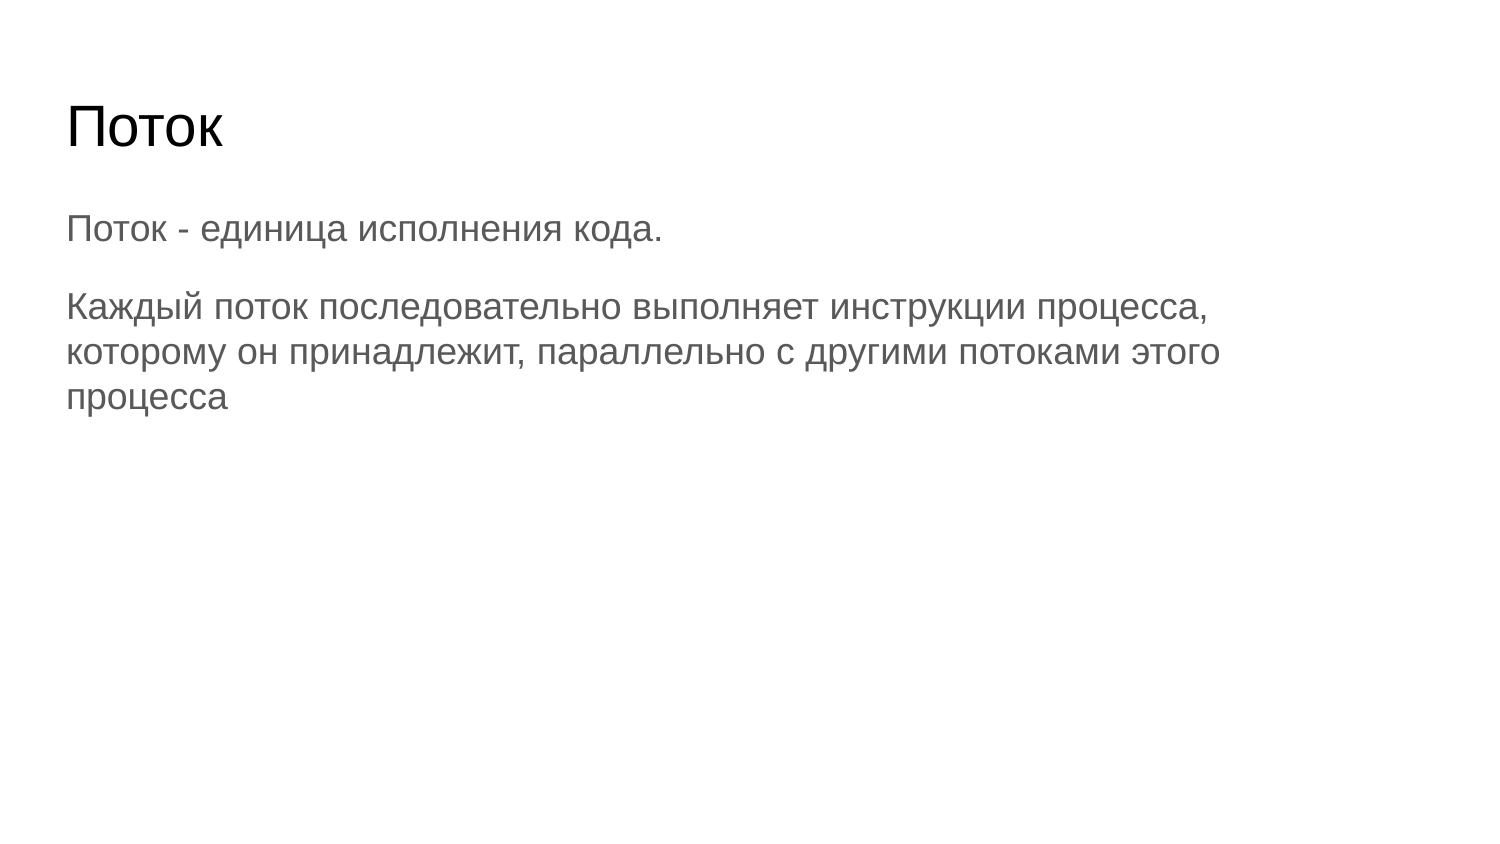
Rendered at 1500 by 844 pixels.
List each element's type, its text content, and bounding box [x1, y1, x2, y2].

list Поток - единица исполнения кода. Каждый поток последовательно выполняет инструкции процесса, которому он принадлежит, параллельно с другими потоками этого процесса [51, 189, 1284, 750]
title Поток [51, 72, 1449, 167]
